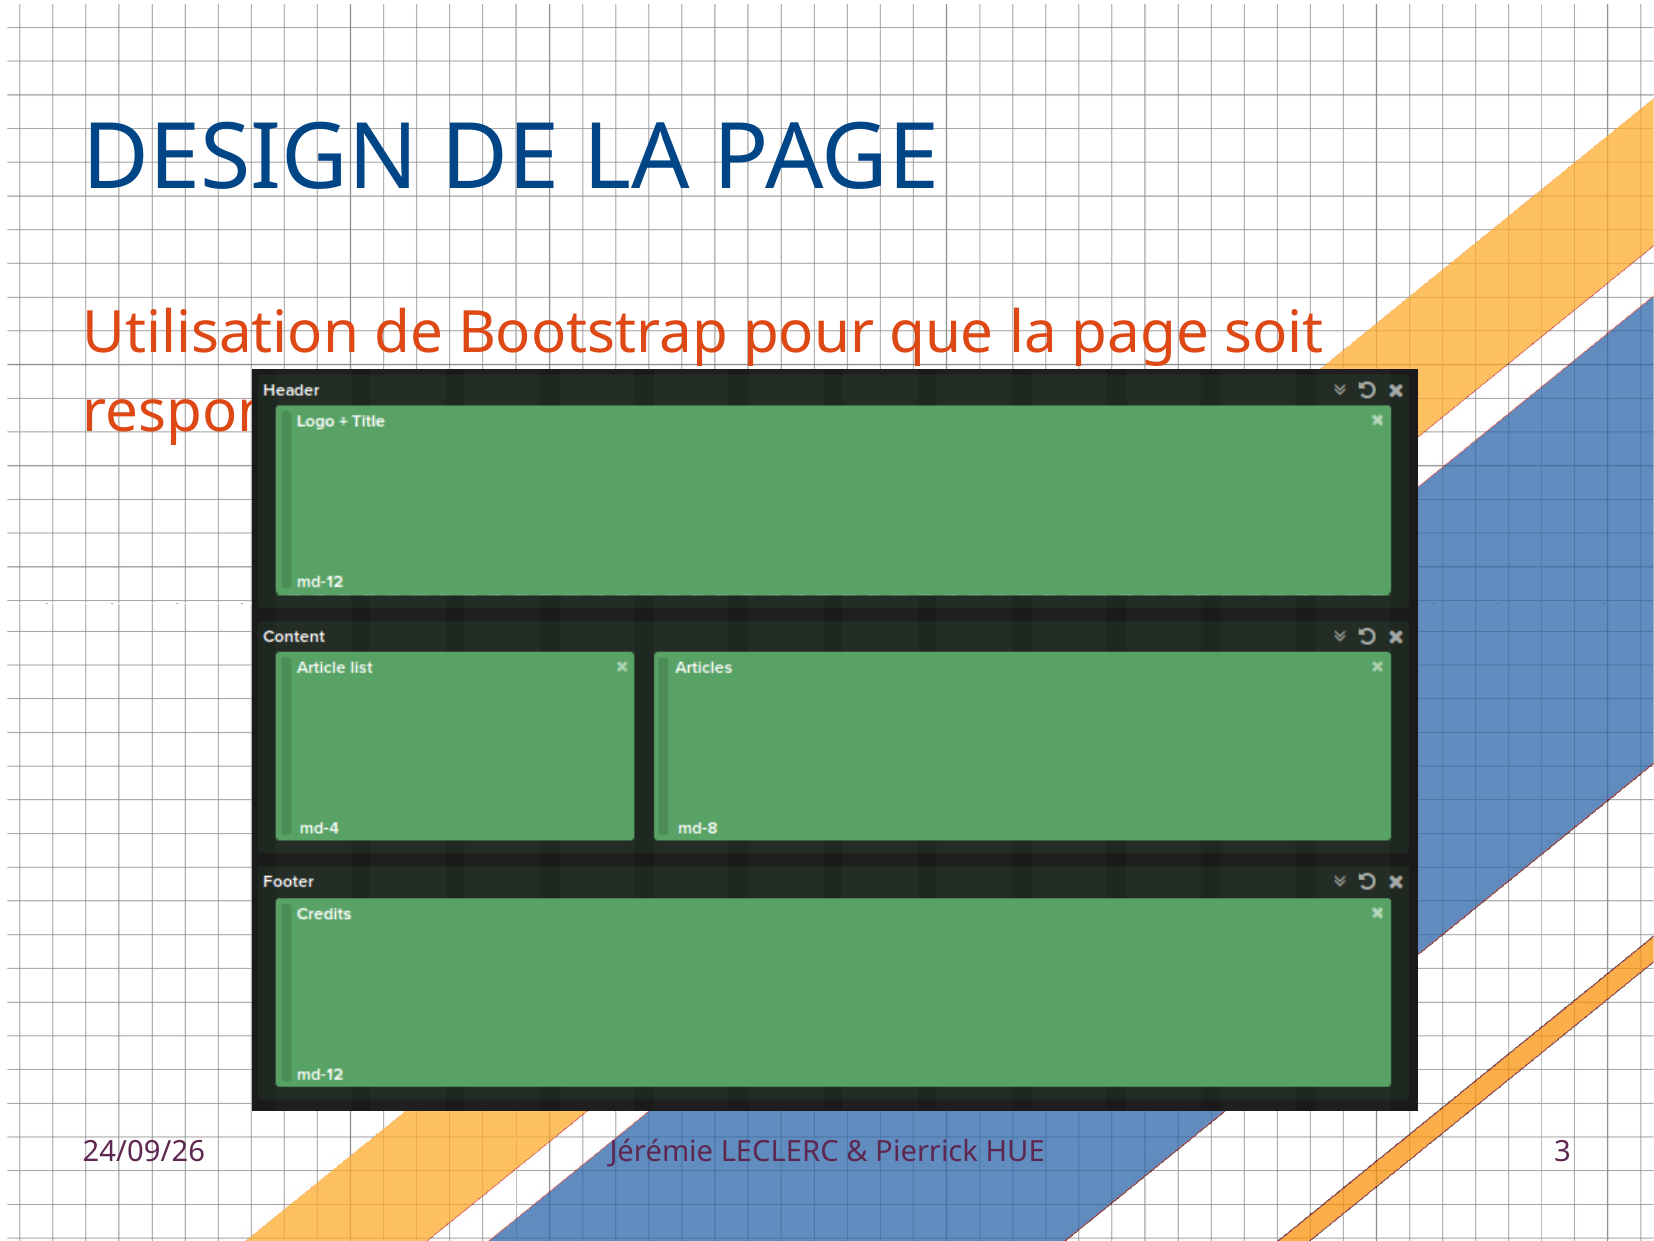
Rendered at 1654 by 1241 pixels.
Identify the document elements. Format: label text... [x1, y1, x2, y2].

list Utilisation de Bootstrap pour que la page soit responsive. [82, 290, 1603, 1010]
title Design de la page [82, 49, 1571, 257]
picture [7, 4, 1654, 1241]
